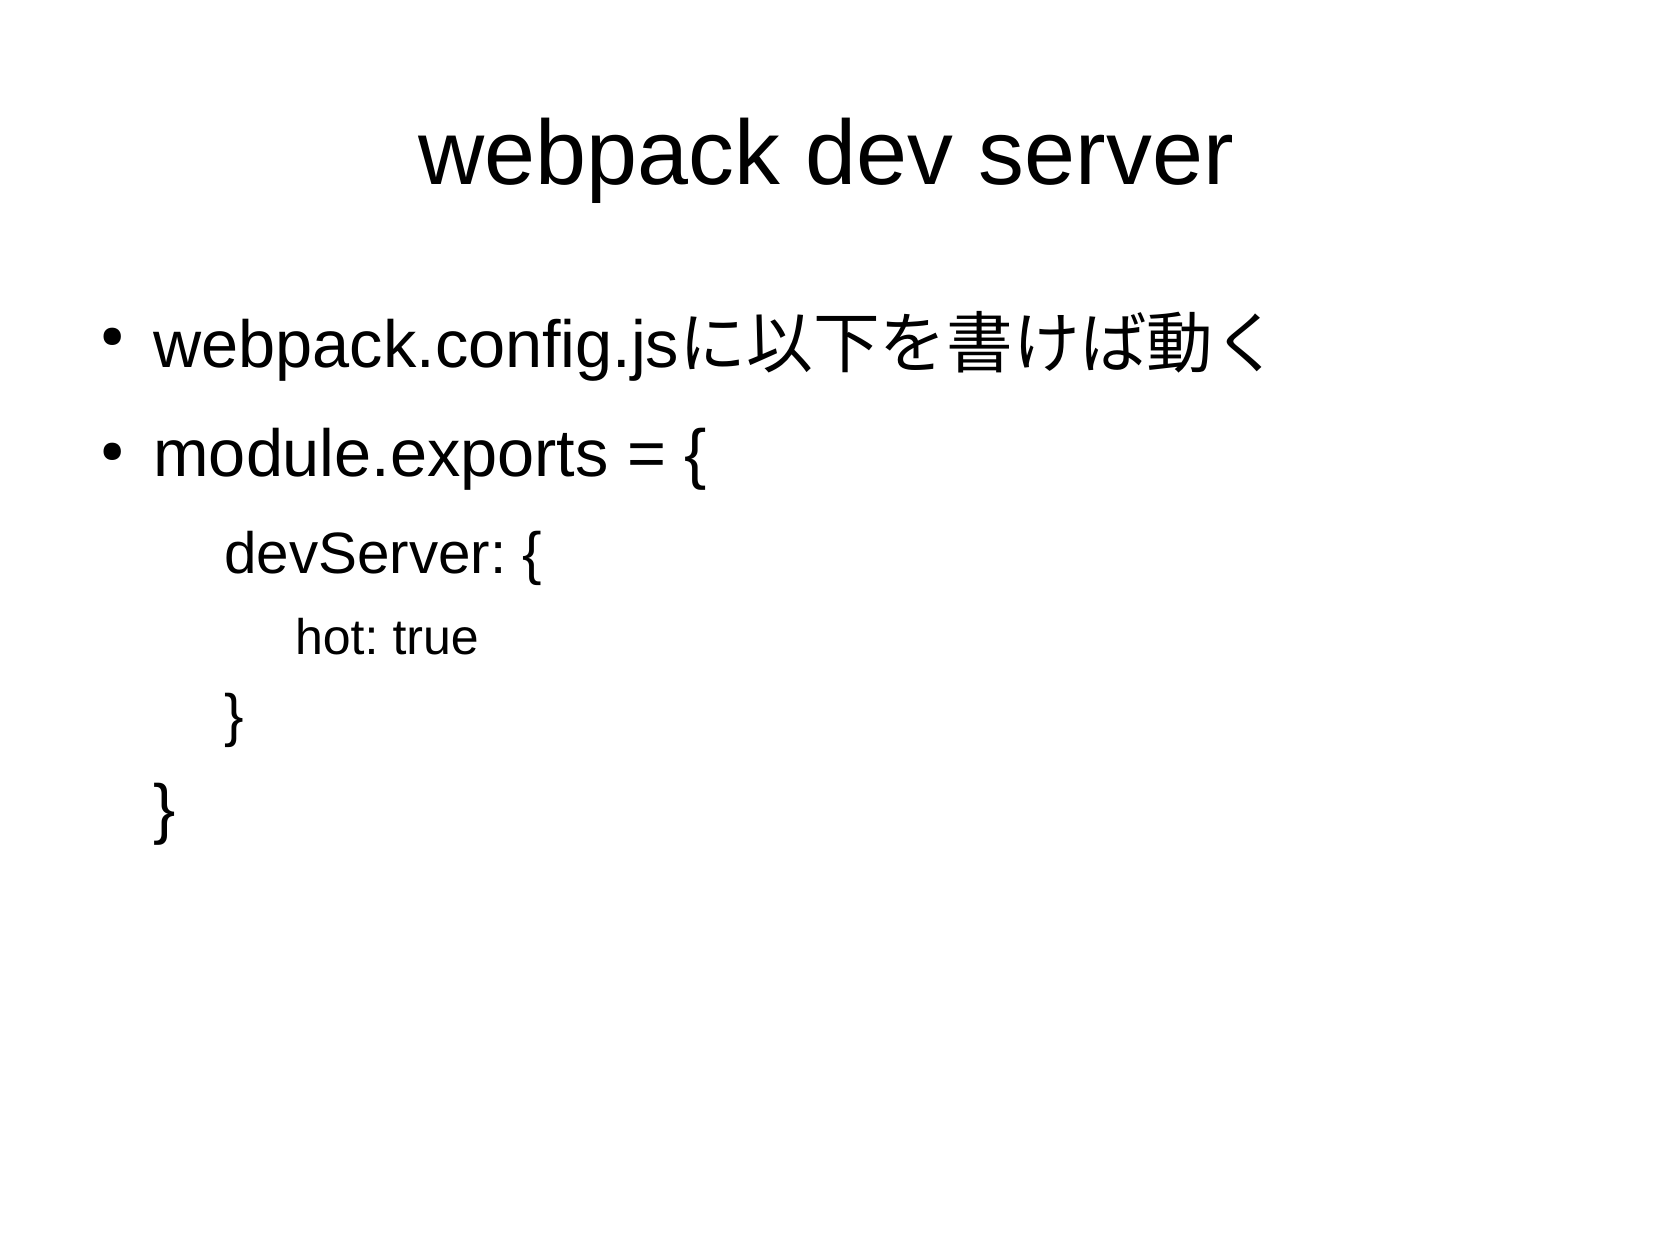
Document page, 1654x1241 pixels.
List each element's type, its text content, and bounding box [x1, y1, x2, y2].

list webpack.config.jsに以下を書けば動く module.exports = { devServer: { hot: true } } [82, 290, 1571, 1010]
title webpack dev server [82, 49, 1571, 257]
